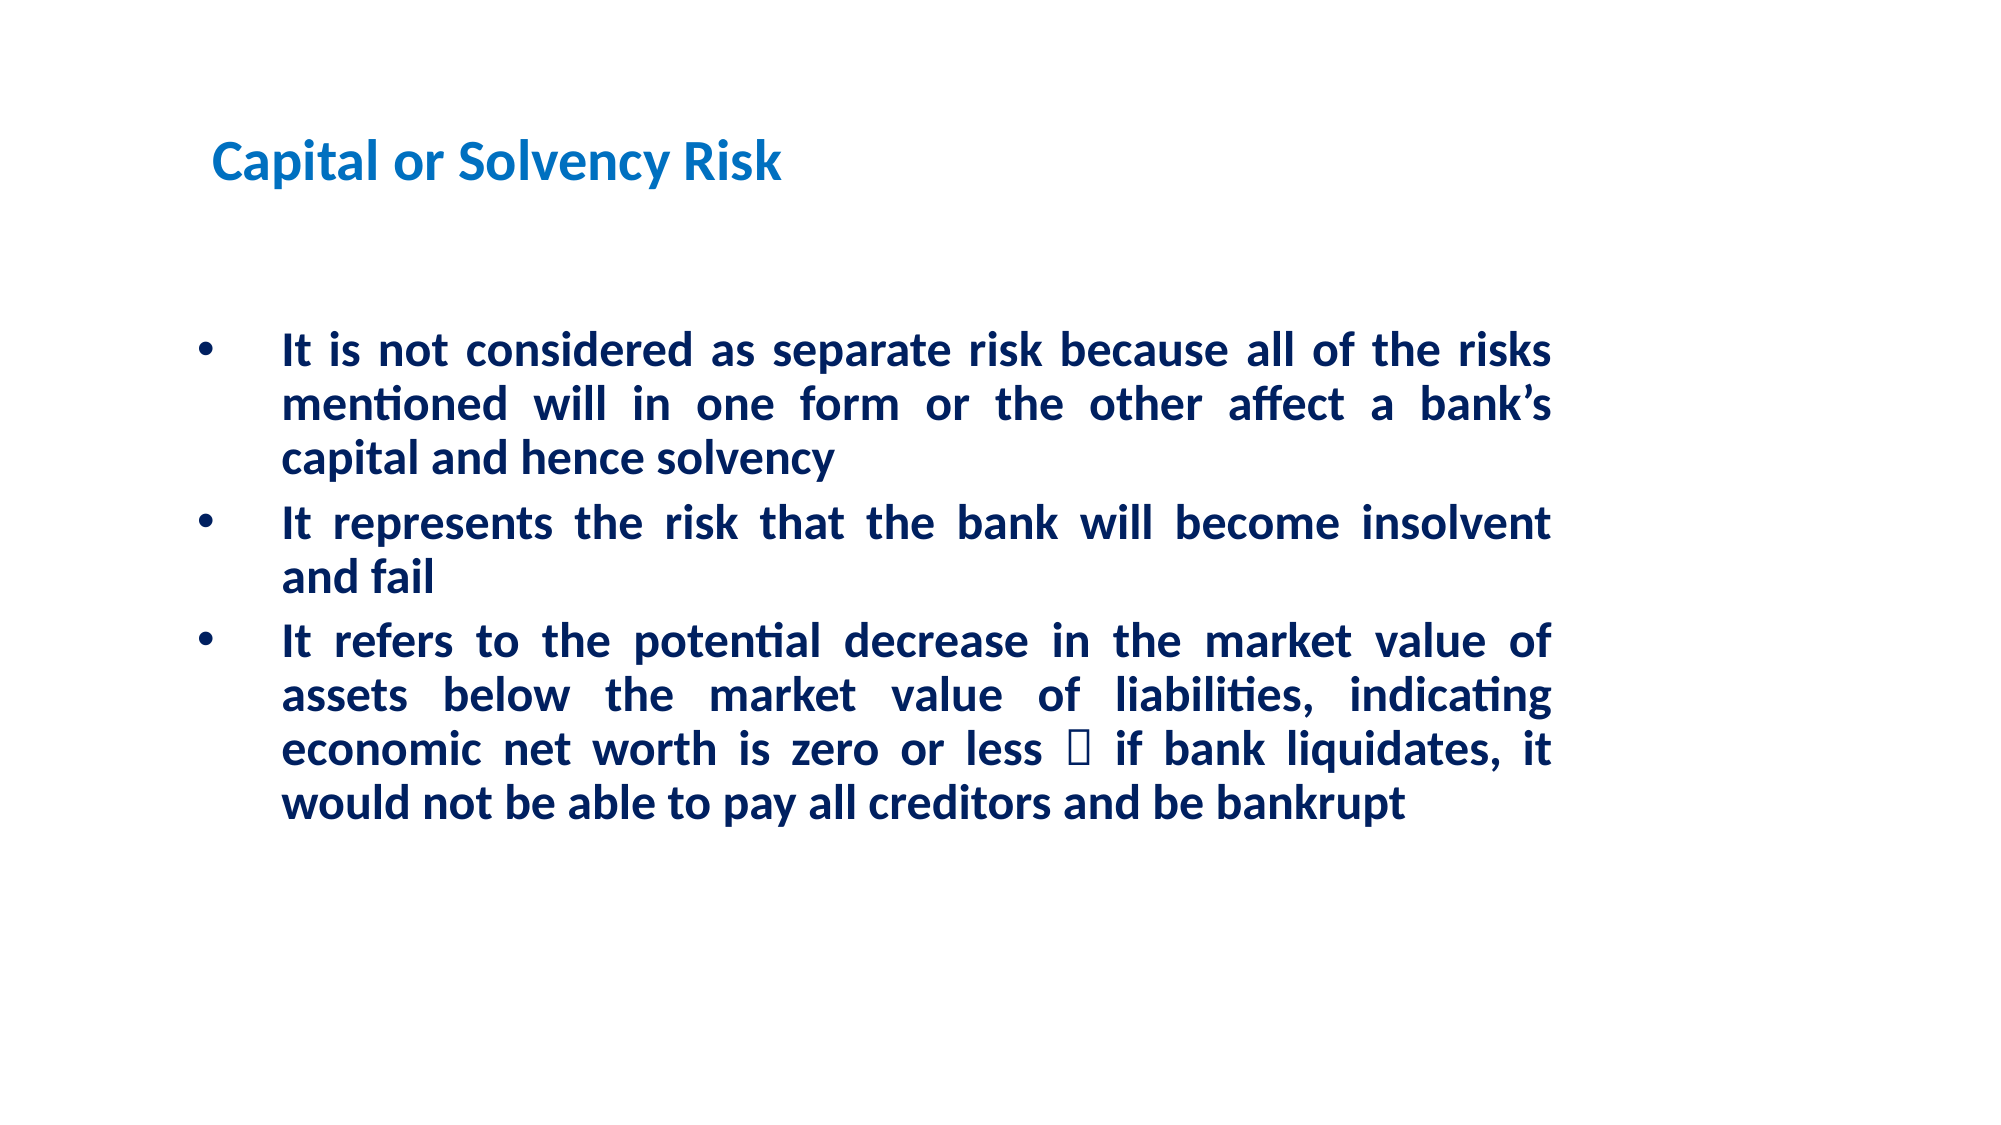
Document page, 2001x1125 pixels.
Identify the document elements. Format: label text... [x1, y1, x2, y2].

list It is not considered as separate risk because all of the risks mentioned will in one form or the other affect a bank’s capital and hence solvency It represents the risk that the bank will become insolvent and fail It refers to the potential decrease in the market value of assets below the market value of liabilities, indicating economic net worth is zero or less  if bank liquidates, it would not be able to pay all creditors and be bankrupt [22, 316, 1568, 911]
text_box Capital or Solvency Risk [197, 114, 1724, 200]
